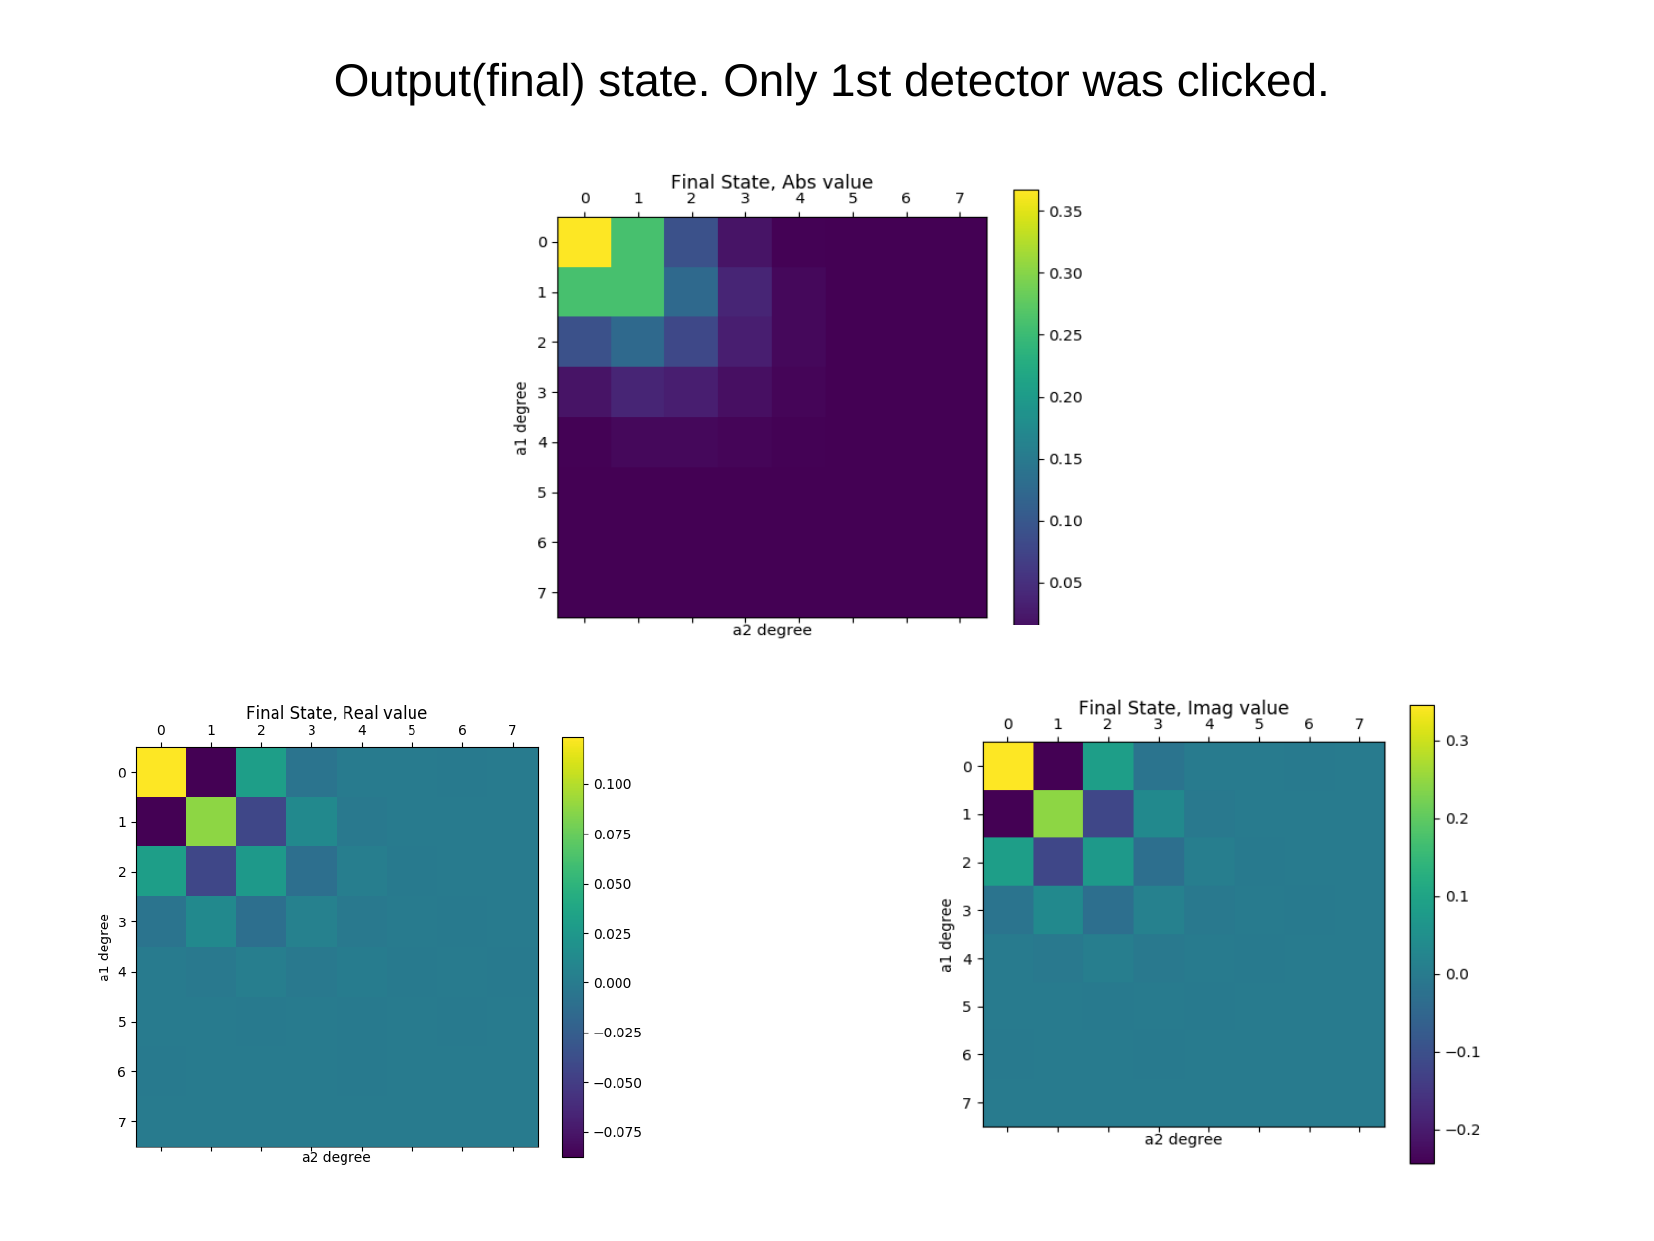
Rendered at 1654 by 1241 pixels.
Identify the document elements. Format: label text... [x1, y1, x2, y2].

text_box Output(final) state. Only 1st detector was clicked. [318, 47, 1382, 123]
picture [38, 111, 1534, 1217]
